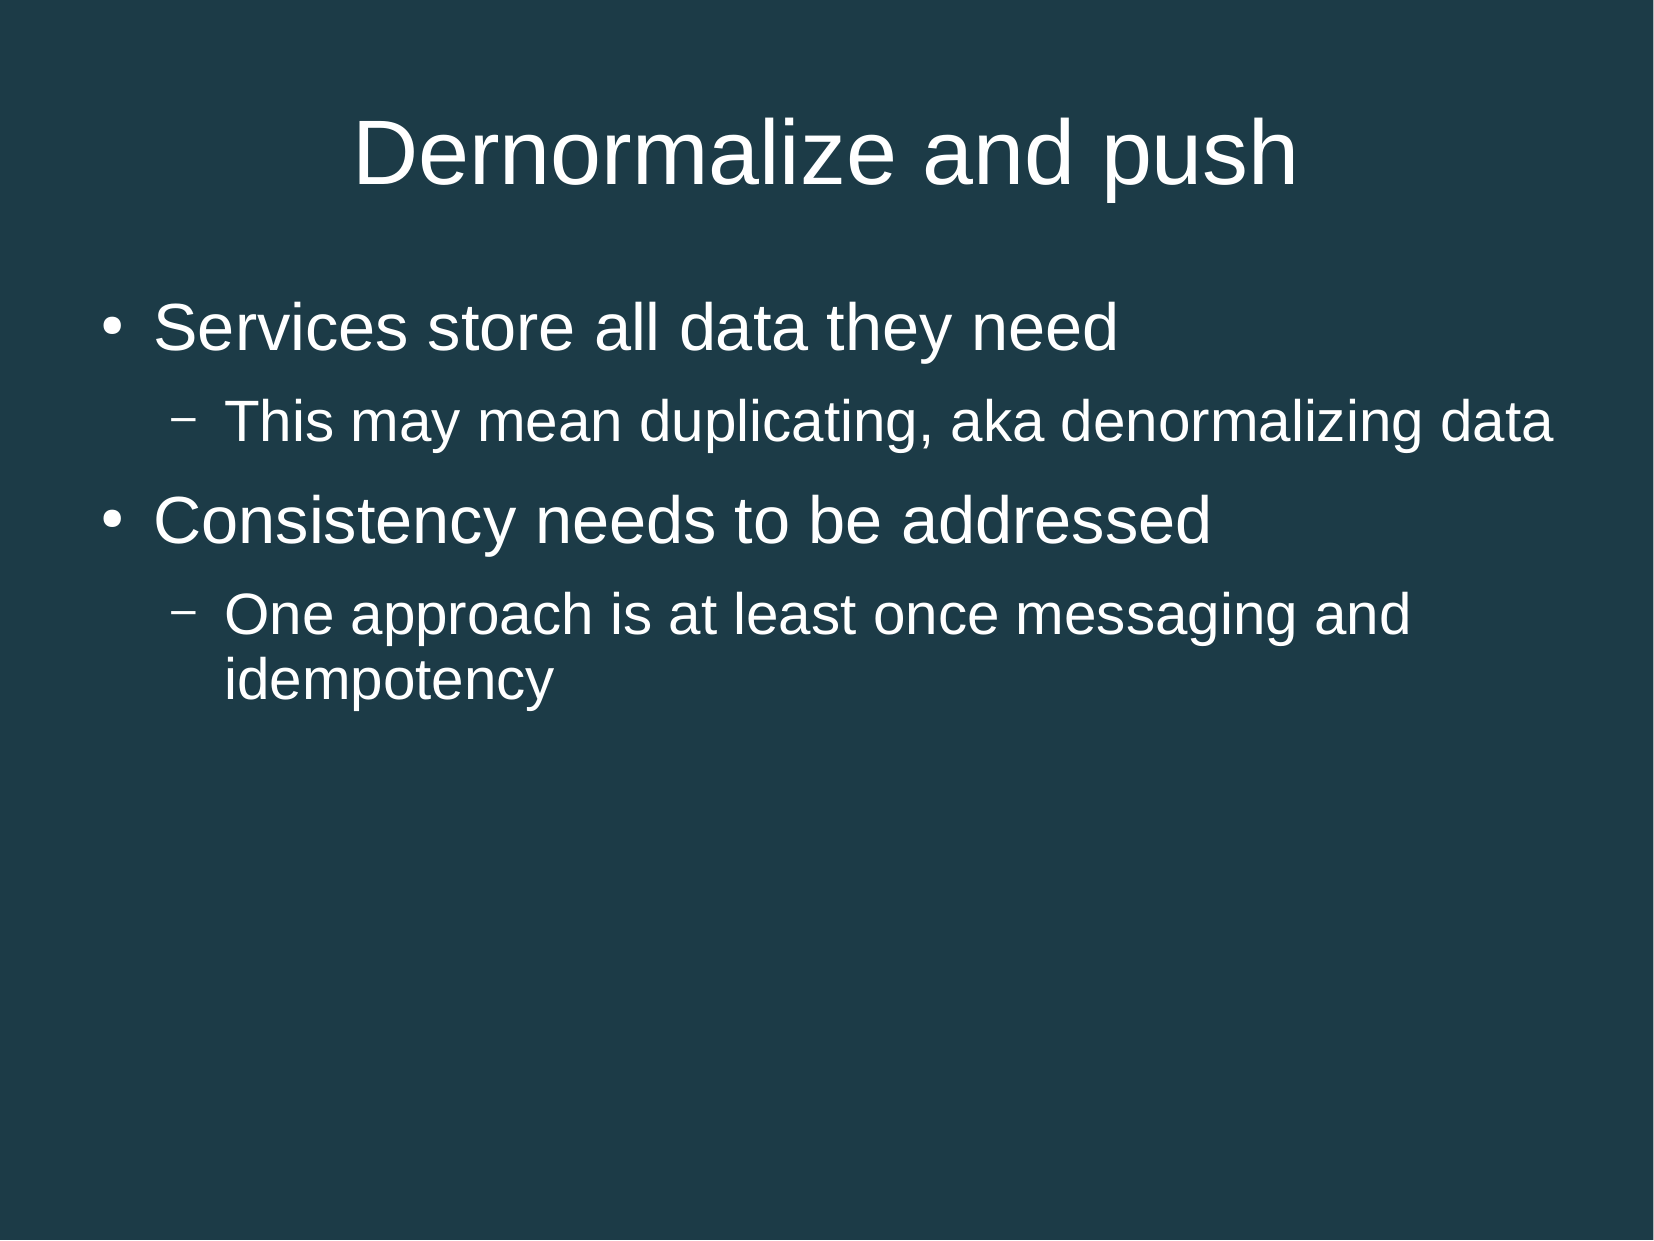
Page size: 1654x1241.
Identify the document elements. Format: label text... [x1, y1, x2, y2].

title Dernormalize and push [82, 49, 1571, 257]
list Services store all data they need This may mean duplicating, aka denormalizing data Consistency needs to be addressed One approach is at least once messaging and idempotency [82, 290, 1571, 1010]
